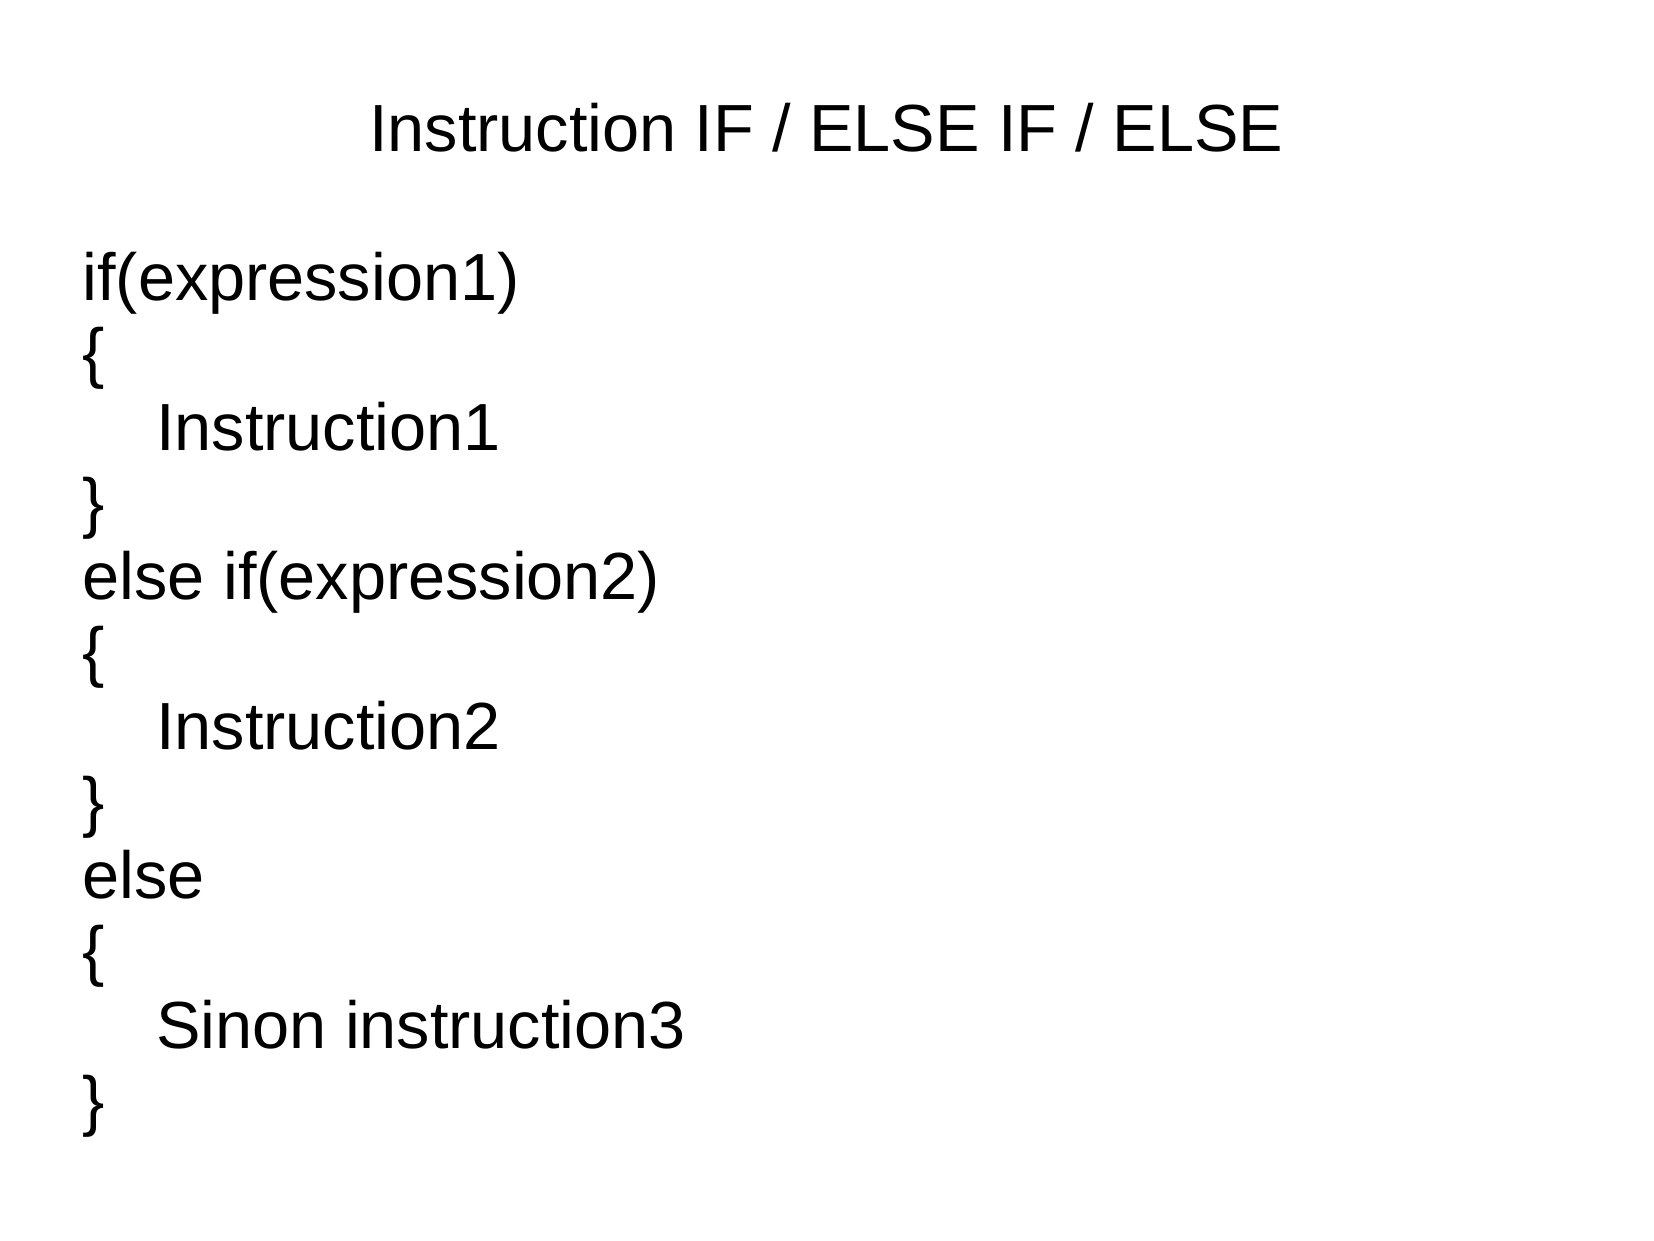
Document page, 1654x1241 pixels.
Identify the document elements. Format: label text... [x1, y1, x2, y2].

subtitle Instruction IF / ELSE IF / ELSE if(expression1) { Instruction1 } else if(expression2) { Instruction2 } else { Sinon instruction3 } [82, 23, 1571, 1205]
